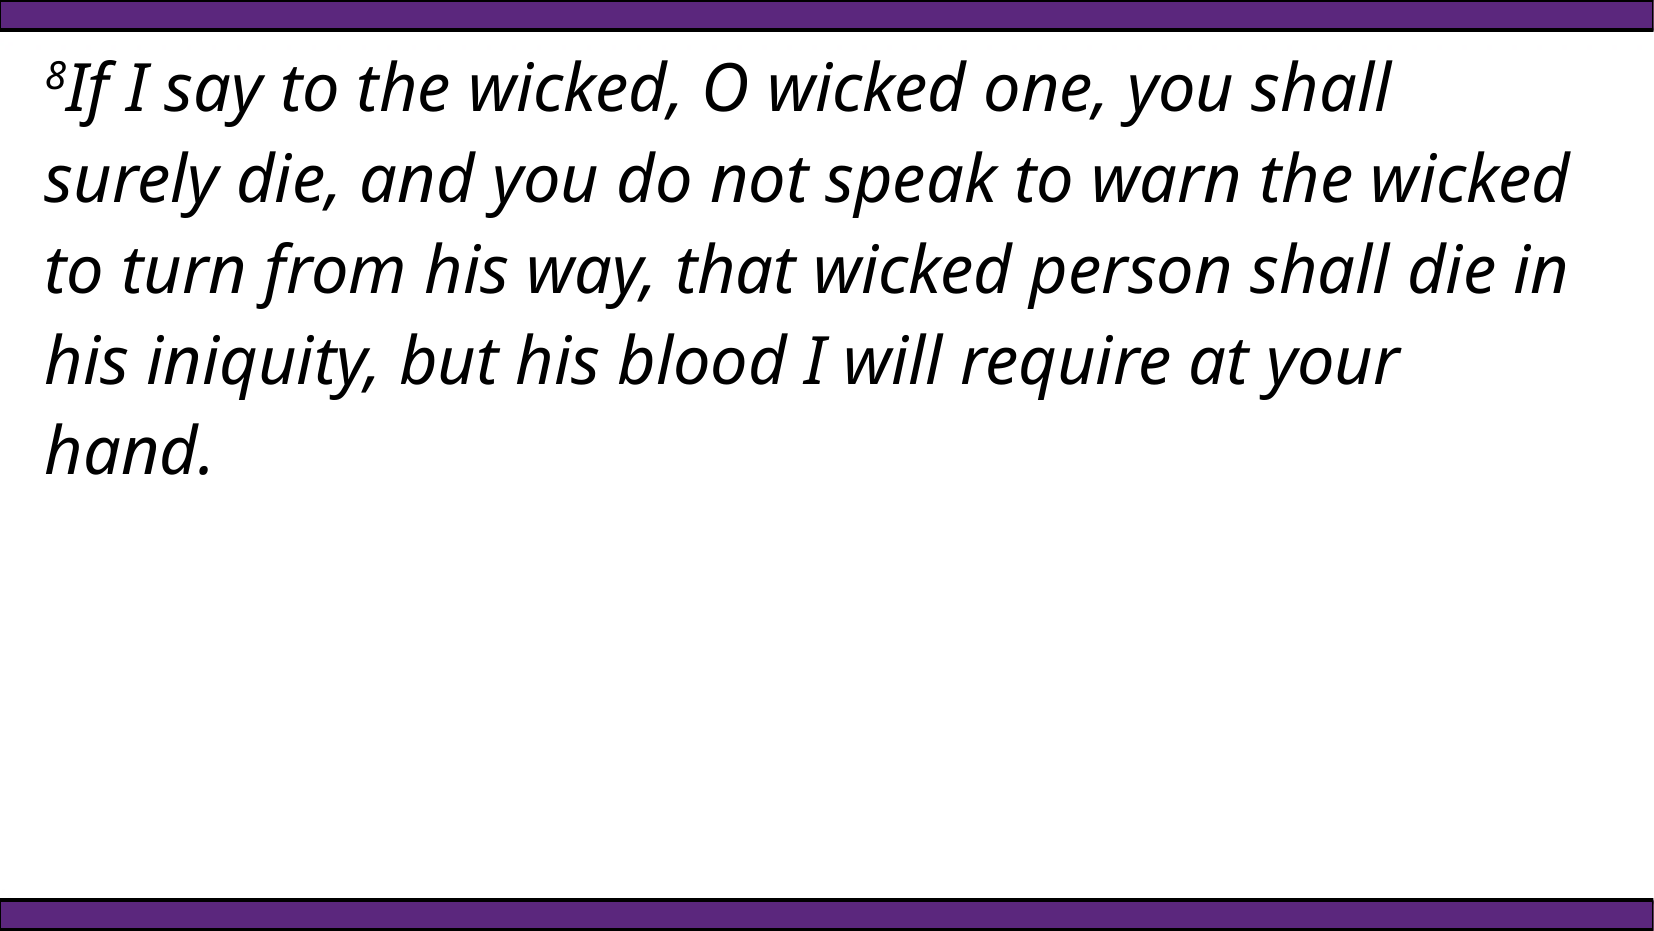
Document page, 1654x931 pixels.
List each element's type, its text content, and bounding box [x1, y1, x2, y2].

text_box [0, 0, 1654, 31]
text_box 8If I say to the wicked, O wicked one, you shall surely die, and you do not speak to warn the wicked to turn from his way, that wicked person shall die in his iniquity, but his blood I will require at your hand. [30, 33, 1591, 492]
picture [0, 31, 1654, 900]
text_box [0, 900, 1654, 931]
